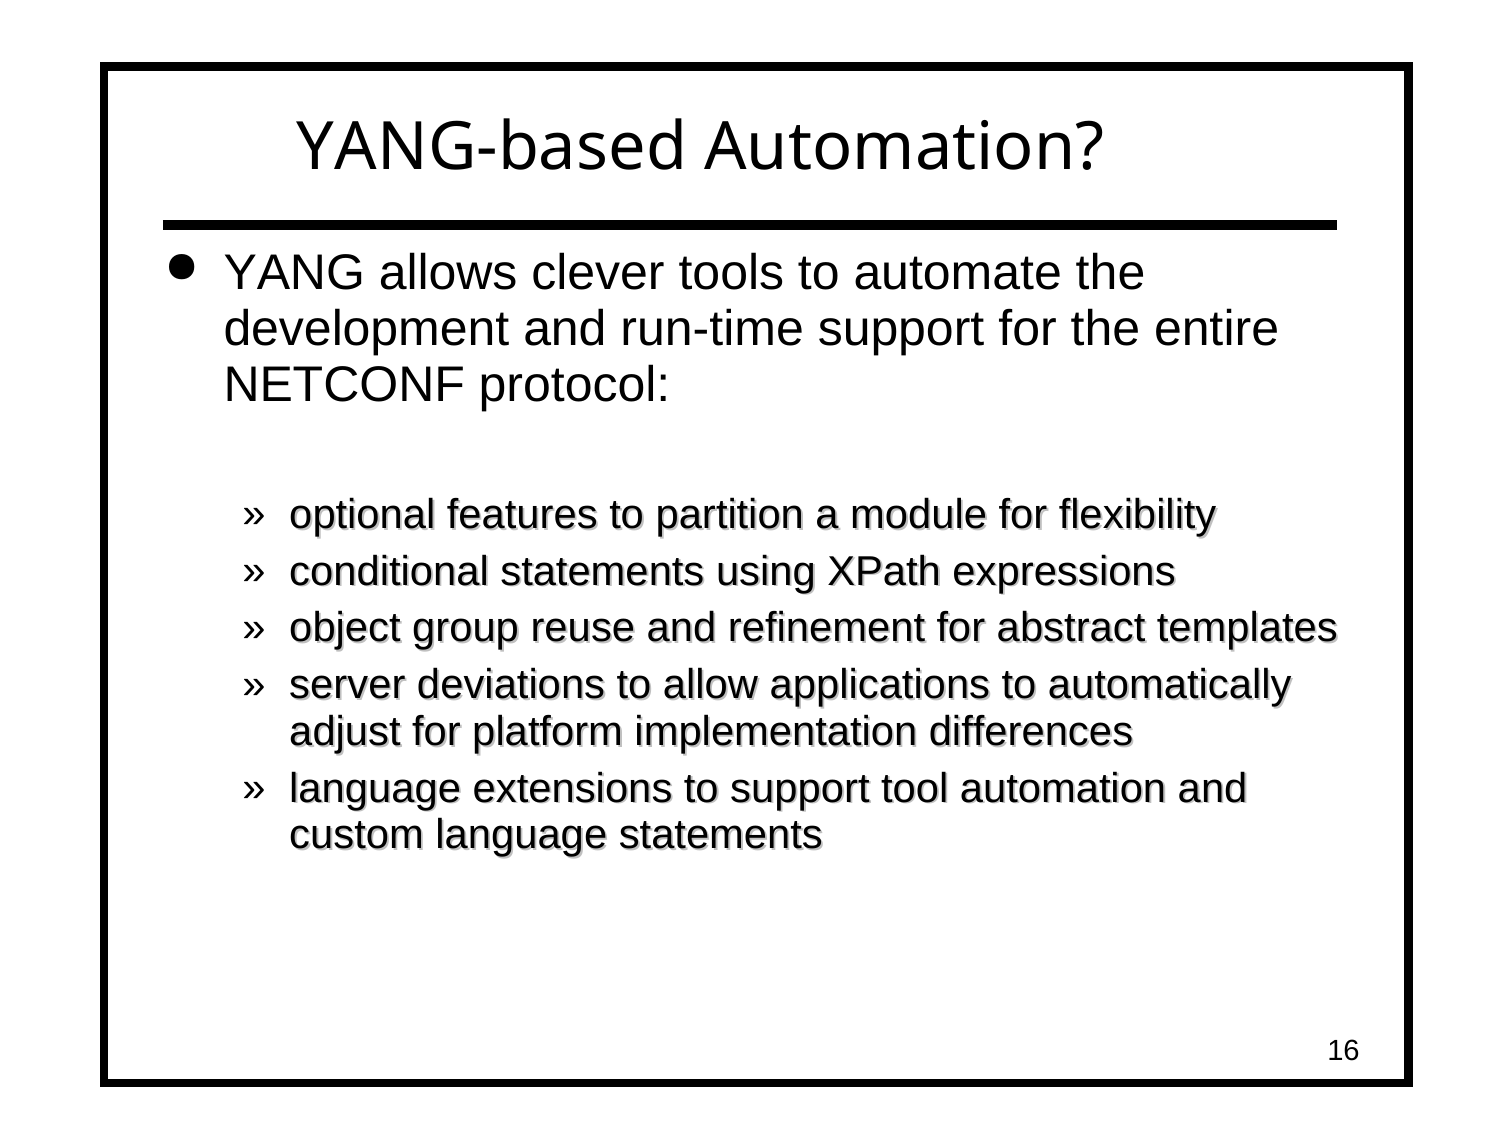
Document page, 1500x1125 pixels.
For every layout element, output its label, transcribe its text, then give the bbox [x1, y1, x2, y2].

title YANG-based Automation? [162, 74, 1332, 213]
list YANG allows clever tools to automate the development and run-time support for the entire NETCONF protocol: optional features to partition a module for flexibility conditional statements using XPath expressions object group reuse and refinement for abstract templates server deviations to allow applications to automatically adjust for platform implementation differences language extensions to support tool automation and custom language statements [167, 244, 1343, 988]
